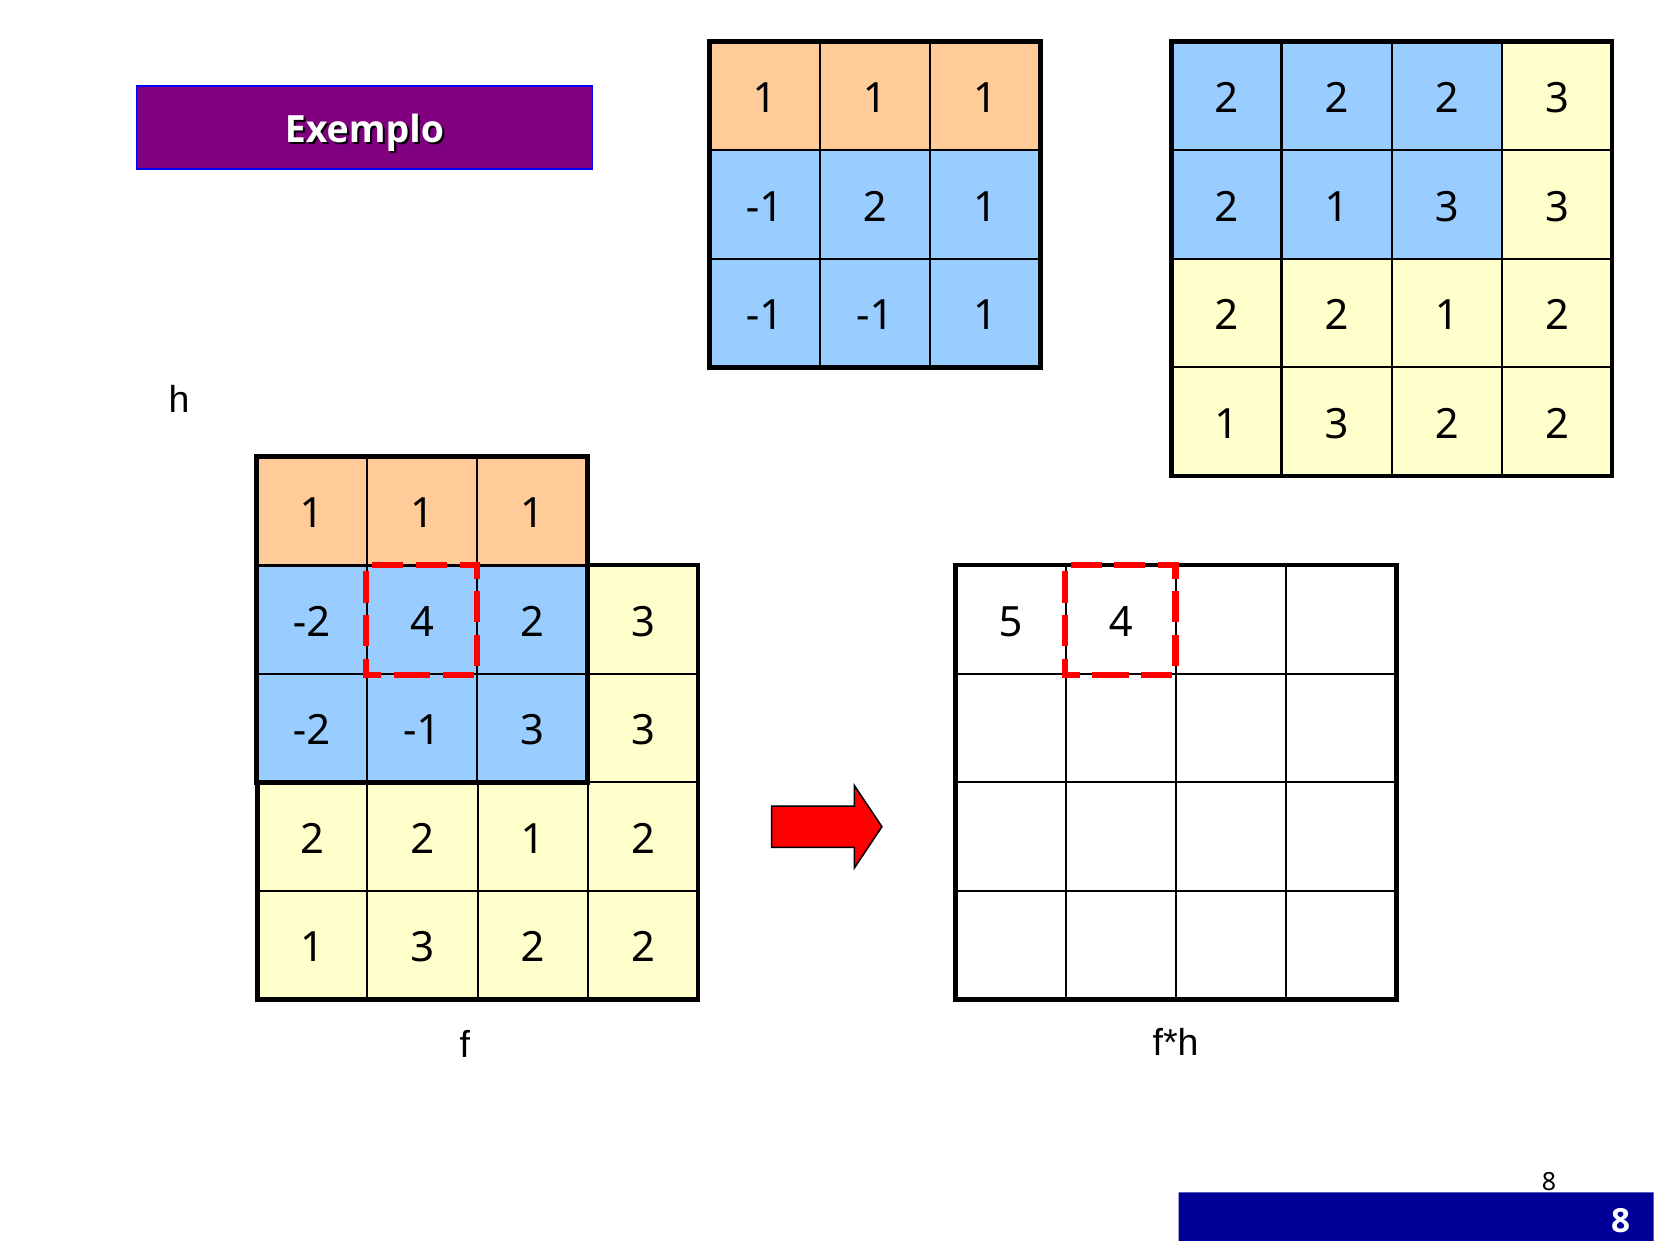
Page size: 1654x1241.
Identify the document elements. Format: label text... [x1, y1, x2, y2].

text_box 2 [1174, 260, 1280, 366]
text_box f [444, 1012, 486, 1073]
text_box <number> [1334, 1149, 1571, 1216]
text_box -1 [368, 675, 476, 780]
text_box 1 [1283, 151, 1391, 258]
text_box [771, 785, 882, 869]
text_box -2 [259, 567, 366, 673]
text_box 1 [931, 44, 1038, 149]
text_box 1 [260, 892, 366, 997]
text_box 1 [259, 459, 366, 564]
text_box 2 [821, 151, 929, 258]
text_box 1 [931, 260, 1038, 365]
text_box 2 [1174, 44, 1280, 149]
text_box 3 [590, 675, 696, 781]
text_box 2 [1393, 368, 1501, 474]
text_box 2 [1283, 44, 1391, 149]
text_box 1 [821, 44, 929, 149]
text_box 2 [1174, 151, 1280, 258]
text_box 2 [260, 785, 366, 890]
text_box 1 [1174, 368, 1280, 474]
text_box 2 [478, 567, 585, 673]
text_box f*h [1137, 1010, 1214, 1071]
text_box 3 [1503, 44, 1610, 149]
text_box 2 [479, 892, 587, 997]
text_box 3 [1503, 151, 1610, 258]
text_box 1 [479, 785, 587, 890]
text_box 2 [1283, 260, 1391, 366]
text_box 2 [1503, 260, 1610, 366]
text_box 3 [368, 892, 477, 997]
text_box 2 [1393, 44, 1501, 149]
text_box -1 [712, 260, 819, 365]
text_box 3 [1393, 151, 1501, 258]
text_box -1 [712, 151, 819, 258]
text_box 2 [1503, 368, 1610, 474]
text_box 1 [368, 459, 476, 564]
text_box 2 [368, 785, 477, 890]
text_box 4 [1067, 567, 1175, 673]
text_box 1 [1393, 260, 1501, 366]
text_box 2 [589, 892, 696, 997]
text_box 3 [478, 675, 585, 780]
text_box -2 [259, 675, 366, 780]
text_box -1 [821, 260, 929, 365]
text_box 5 [958, 567, 1065, 673]
text_box h [153, 367, 205, 428]
text_box 4 [368, 567, 476, 673]
text_box 1 [931, 151, 1038, 258]
text_box 3 [1283, 368, 1391, 474]
text_box 1 [478, 459, 585, 564]
text_box 1 [712, 44, 819, 149]
text_box 3 [590, 567, 696, 673]
text_box Exemplo [136, 86, 593, 169]
text_box 2 [589, 783, 696, 890]
